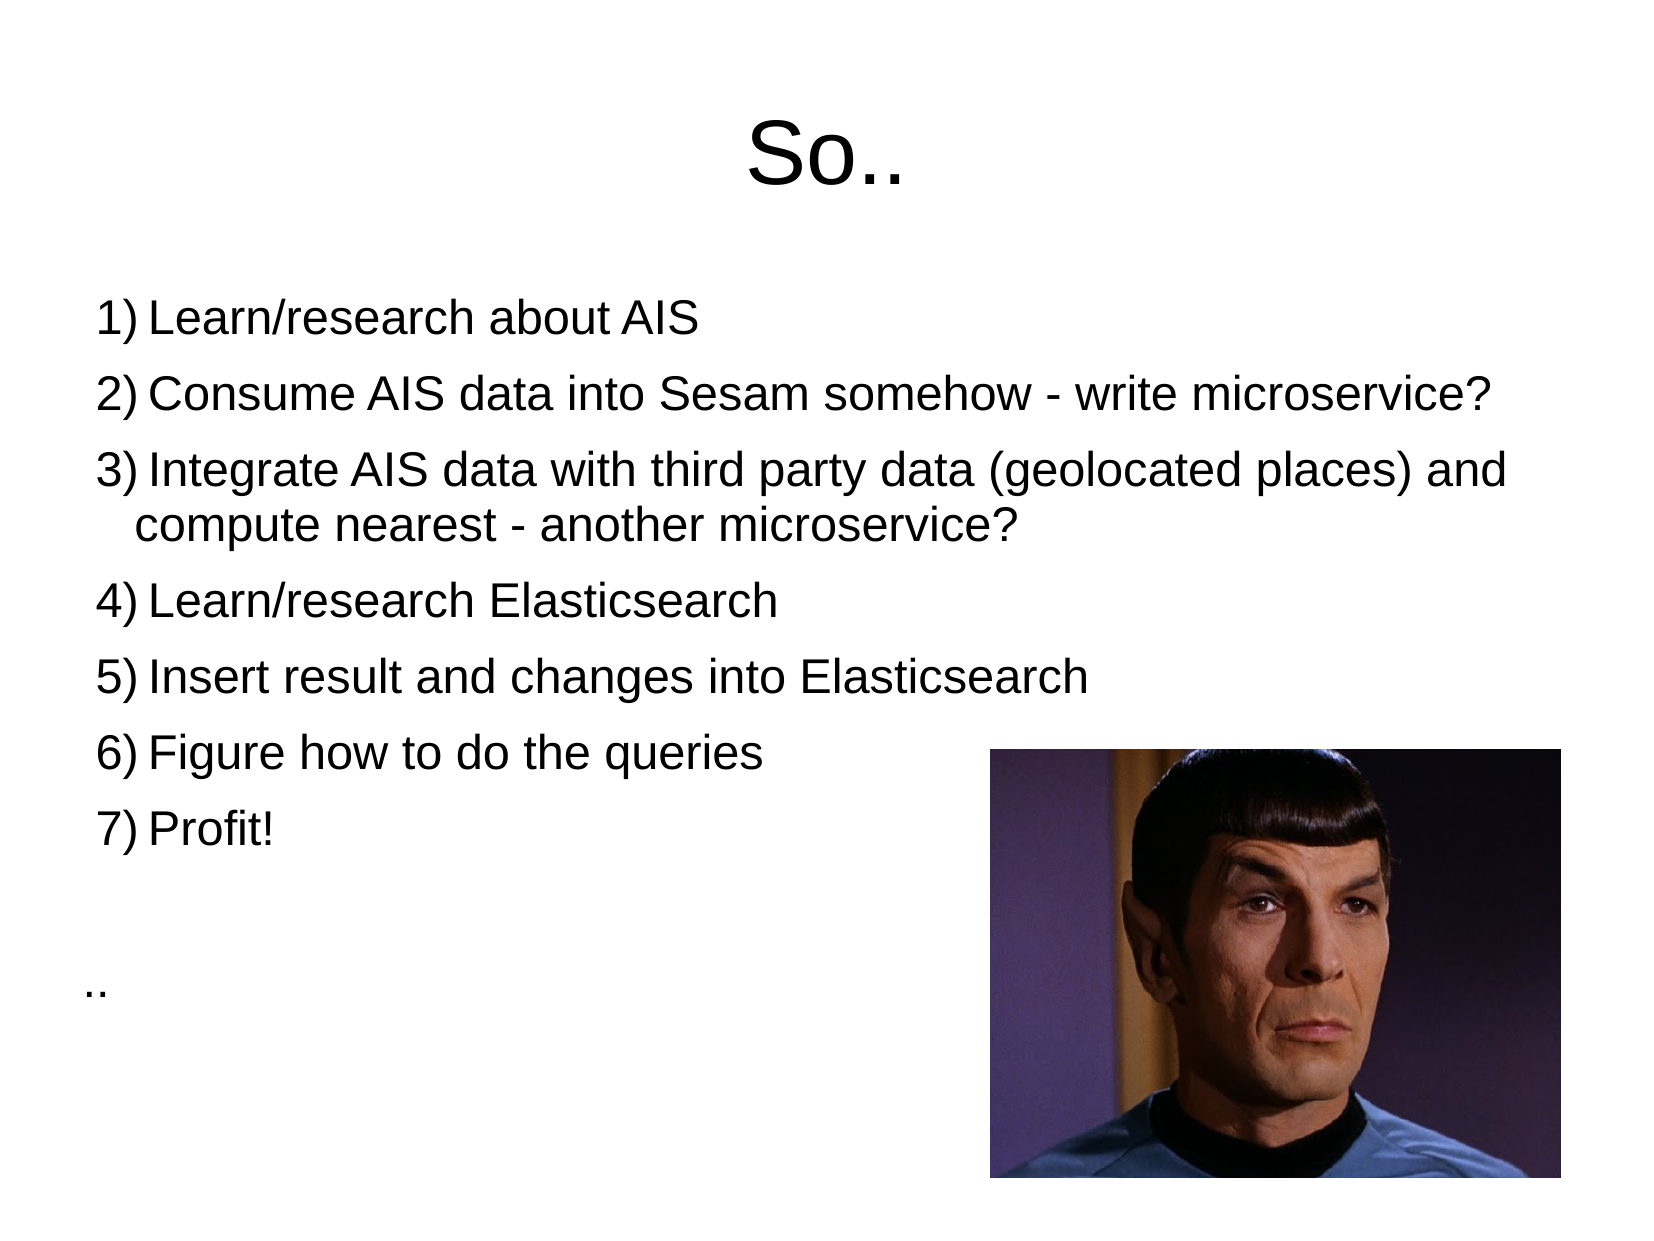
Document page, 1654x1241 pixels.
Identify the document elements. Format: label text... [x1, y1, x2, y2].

list Learn/research about AIS Consume AIS data into Sesam somehow - write microservice? Integrate AIS data with third party data (geolocated places) and compute nearest - another microservice? Learn/research Elasticsearch Insert result and changes into Elasticsearch Figure how to do the queries Profit! .. [82, 290, 1571, 1010]
picture [990, 749, 1561, 1178]
title So.. [82, 49, 1571, 257]
